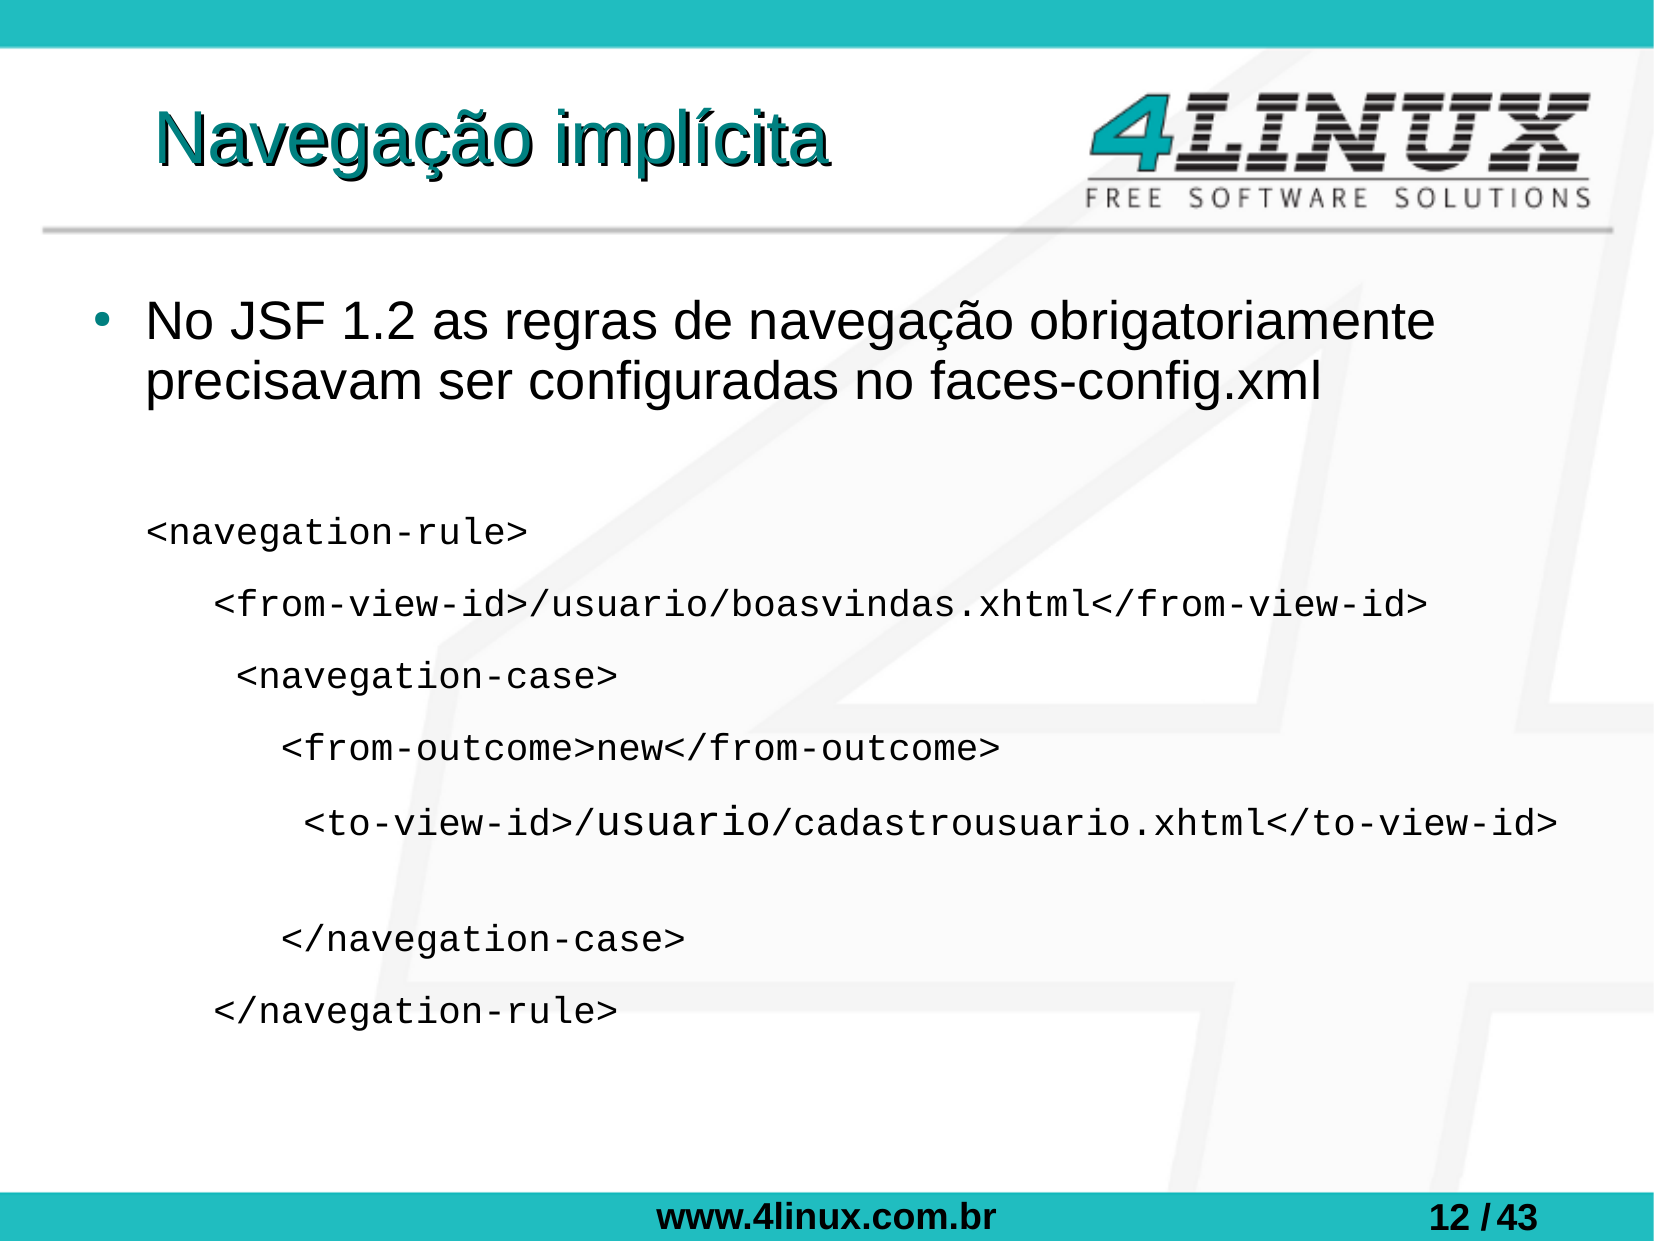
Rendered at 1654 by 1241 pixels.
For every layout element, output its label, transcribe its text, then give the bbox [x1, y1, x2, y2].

title Navegação implícita [82, 49, 1051, 226]
list No JSF 1.2 as regras de navegação obrigatoriamente precisavam ser configuradas no faces-config.xml <navegation-rule> <from-view-id>/usuario/boasvindas.xhtml</from-view-id> <navegation-case> <from-outcome>new</from-outcome> <to-view-id>/usuario/cadastrousuario.xhtml</to-view-id> </navegation-case> </navegation-rule> [75, 290, 1564, 1163]
picture [0, 0, 1654, 1241]
